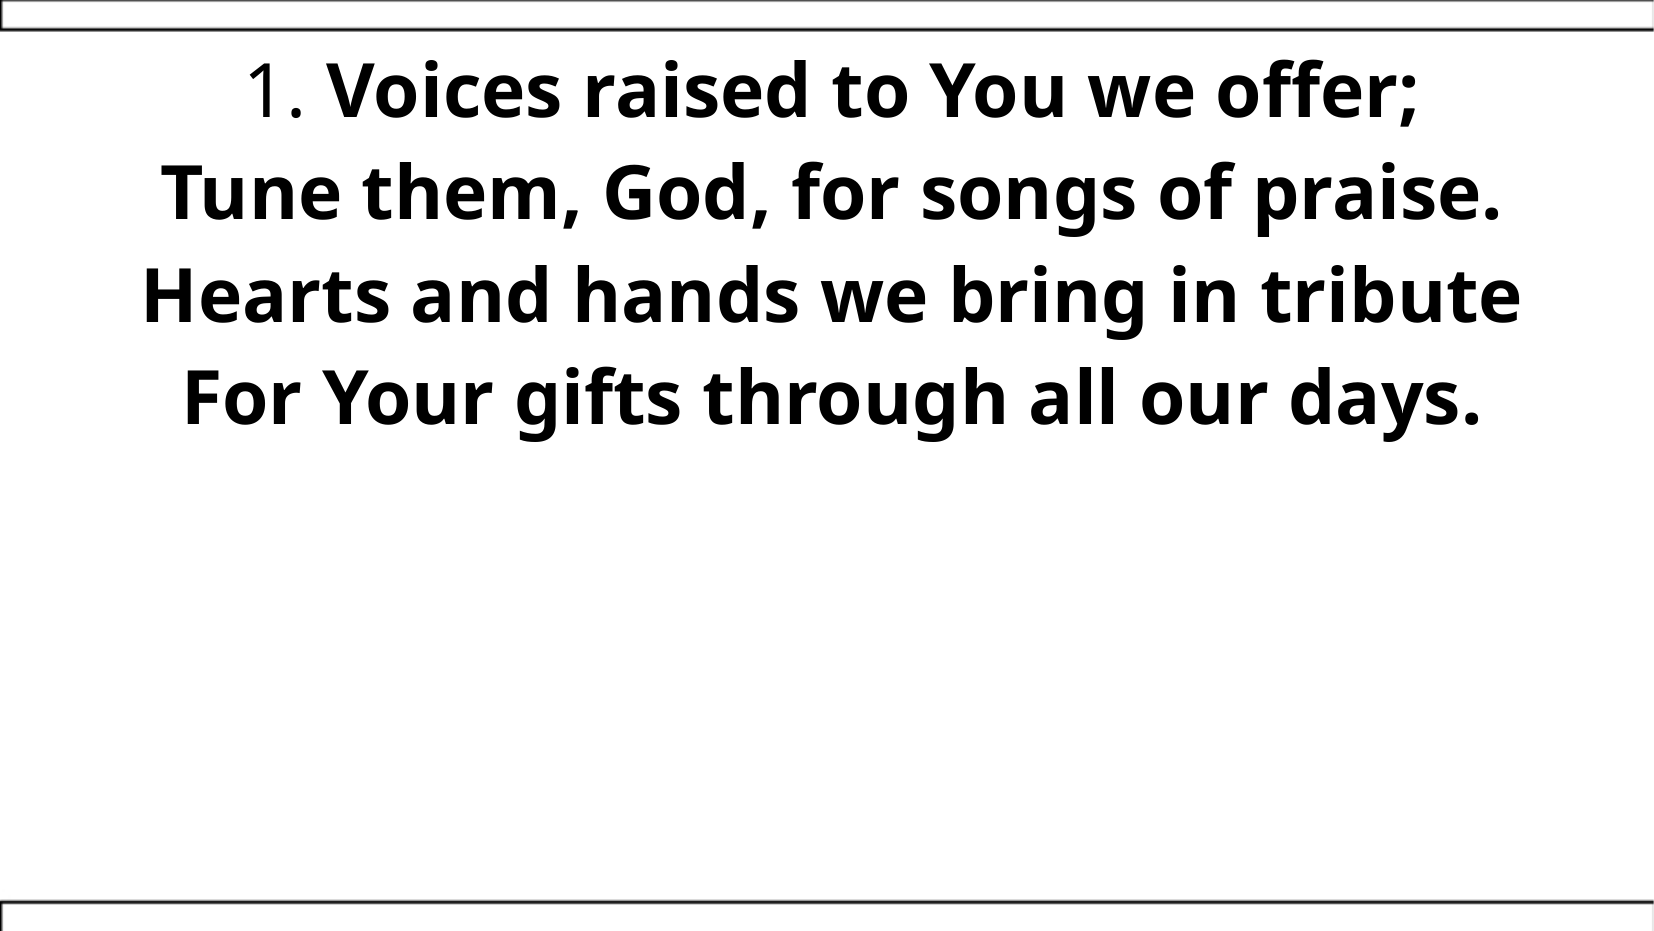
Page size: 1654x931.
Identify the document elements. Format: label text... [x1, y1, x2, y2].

picture [0, 0, 1654, 931]
text_box 1. Voices raised to You we offer; Tune them, God, for songs of praise. Hearts and hands we bring in tribute For Your gifts through all our days. [105, 30, 1561, 489]
